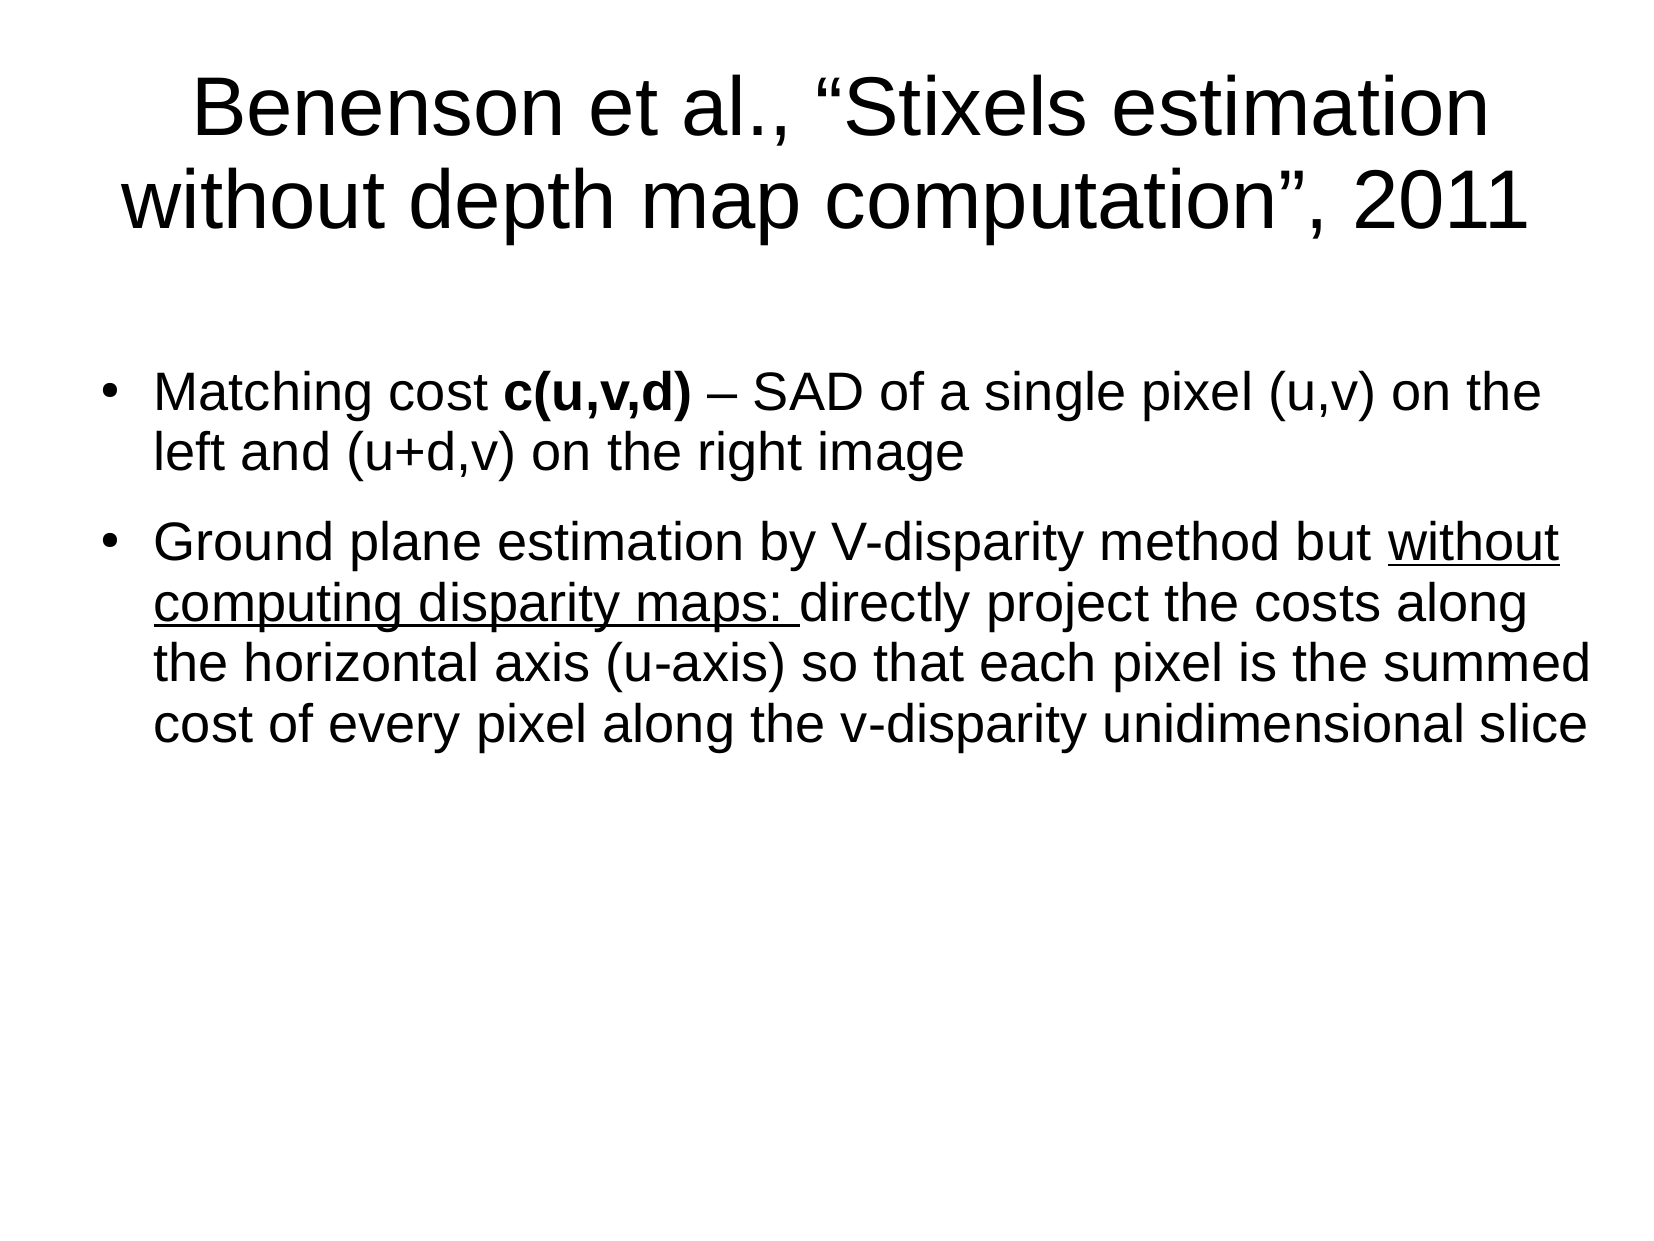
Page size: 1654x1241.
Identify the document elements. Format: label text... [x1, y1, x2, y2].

list Matching cost c(u,v,d) – SAD of a single pixel (u,v) on the left and (u+d,v) on the right image Ground plane estimation by V-disparity method but without computing disparity maps: directly project the costs along the horizontal axis (u-axis) so that each pixel is the summed cost of every pixel along the v-disparity unidimensional slice [82, 361, 1621, 1241]
title Benenson et al., “Stixels estimation without depth map computation”, 2011 [82, 49, 1571, 257]
